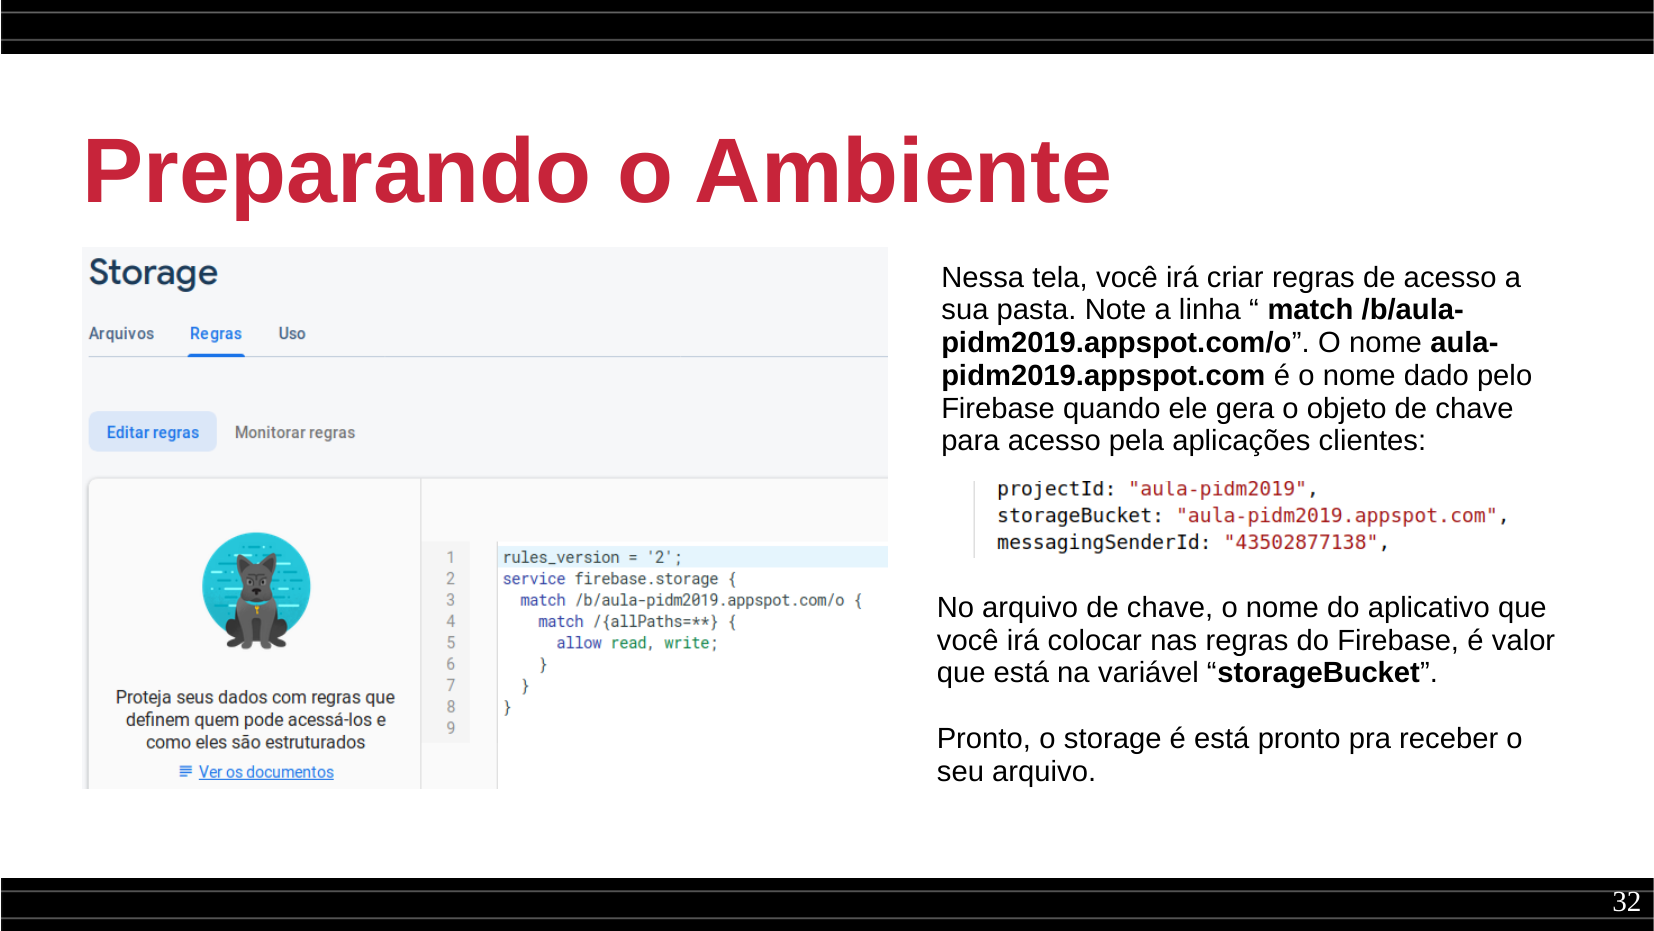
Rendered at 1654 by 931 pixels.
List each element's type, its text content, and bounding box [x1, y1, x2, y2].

picture [1, 0, 1654, 54]
picture [955, 481, 1528, 558]
text_box Nessa tela, você irá criar regras de acesso a sua pasta. Note a linha “ match /b/aula-pidm2019.appspot.com/o”. O nome aula-pidm2019.appspot.com é o nome dado pelo Firebase quando ele gera o objeto de chave para acesso pela aplicações clientes: [926, 253, 1581, 465]
picture [1, 878, 1654, 931]
picture [82, 247, 888, 789]
title Preparando o Ambiente [82, 92, 1571, 249]
text_box No arquivo de chave, o nome do aplicativo que você irá colocar nas regras do Firebase, é valor que está na variável “storageBucket”. Pronto, o storage é está pronto pra receber o seu arquivo. [922, 583, 1576, 795]
